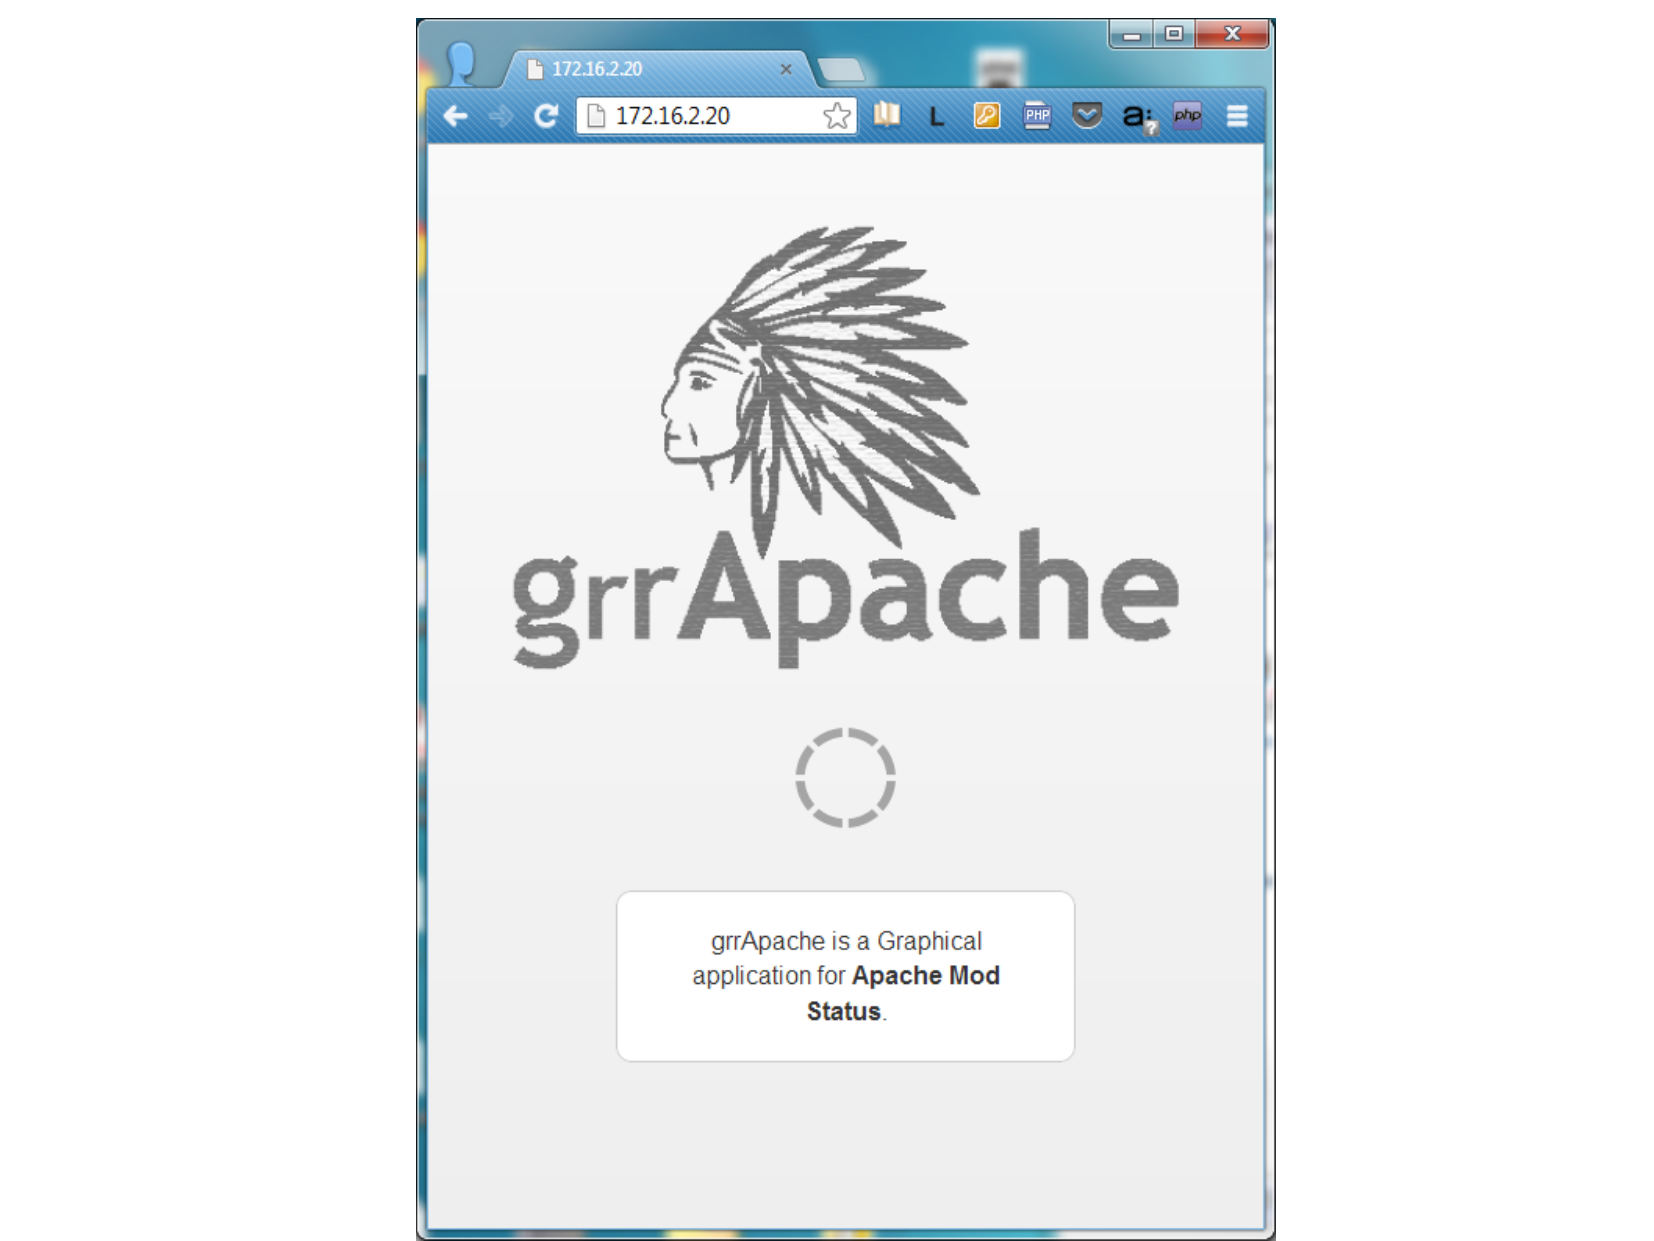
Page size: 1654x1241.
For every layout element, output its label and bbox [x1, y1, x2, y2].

picture [416, 18, 1276, 1241]
